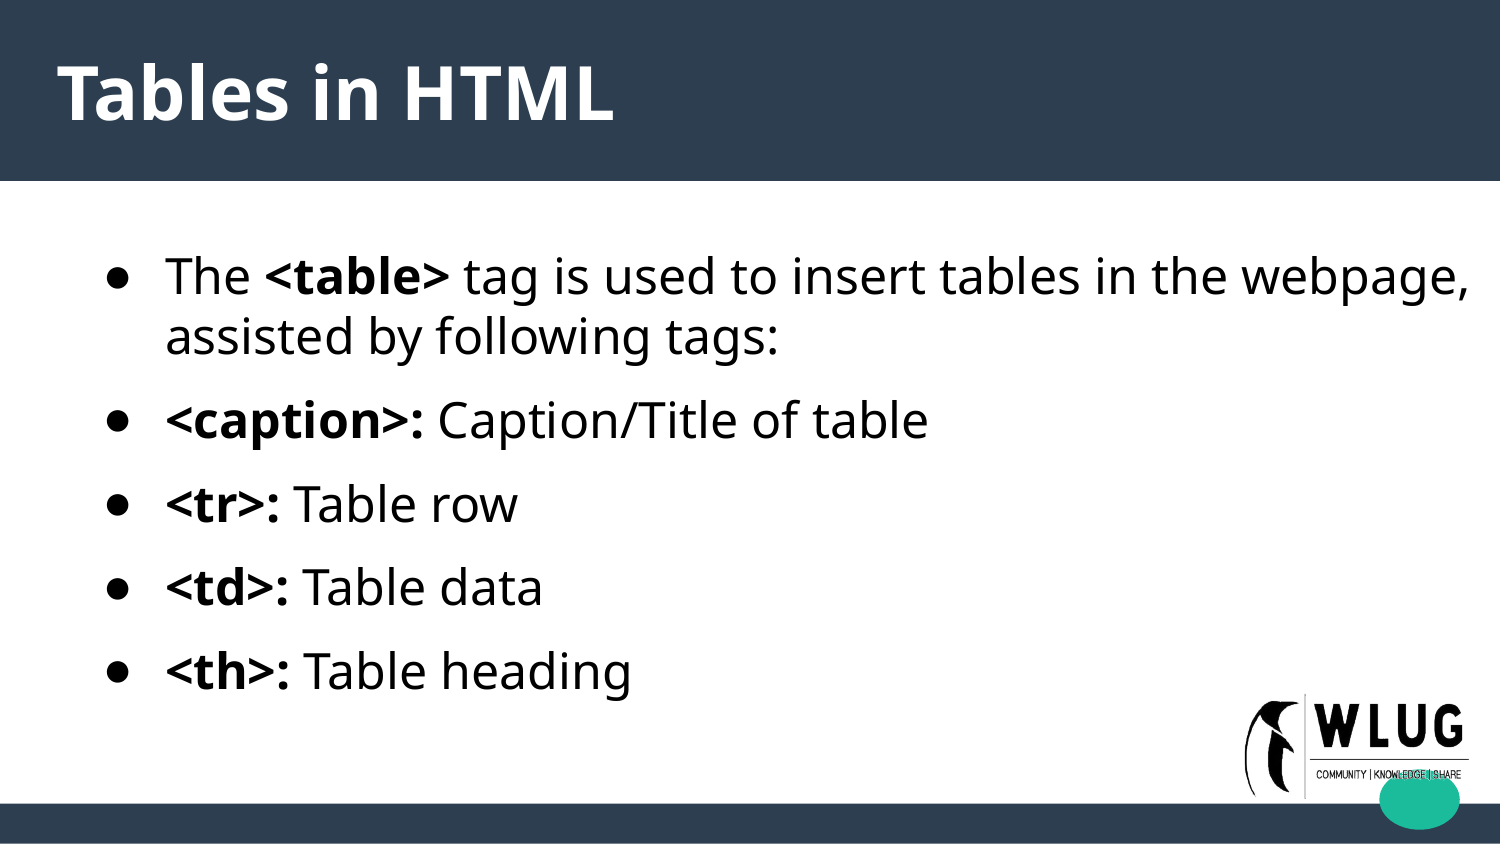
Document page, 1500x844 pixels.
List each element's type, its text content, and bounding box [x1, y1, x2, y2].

picture [1229, 686, 1477, 804]
list The <table> tag is used to insert tables in the webpage, assisted by following tags: <caption>: Caption/Title of table <tr>: Table row <td>: Table data <th>: Table heading [0, 230, 1500, 844]
title Tables in HTML [40, 30, 1439, 130]
